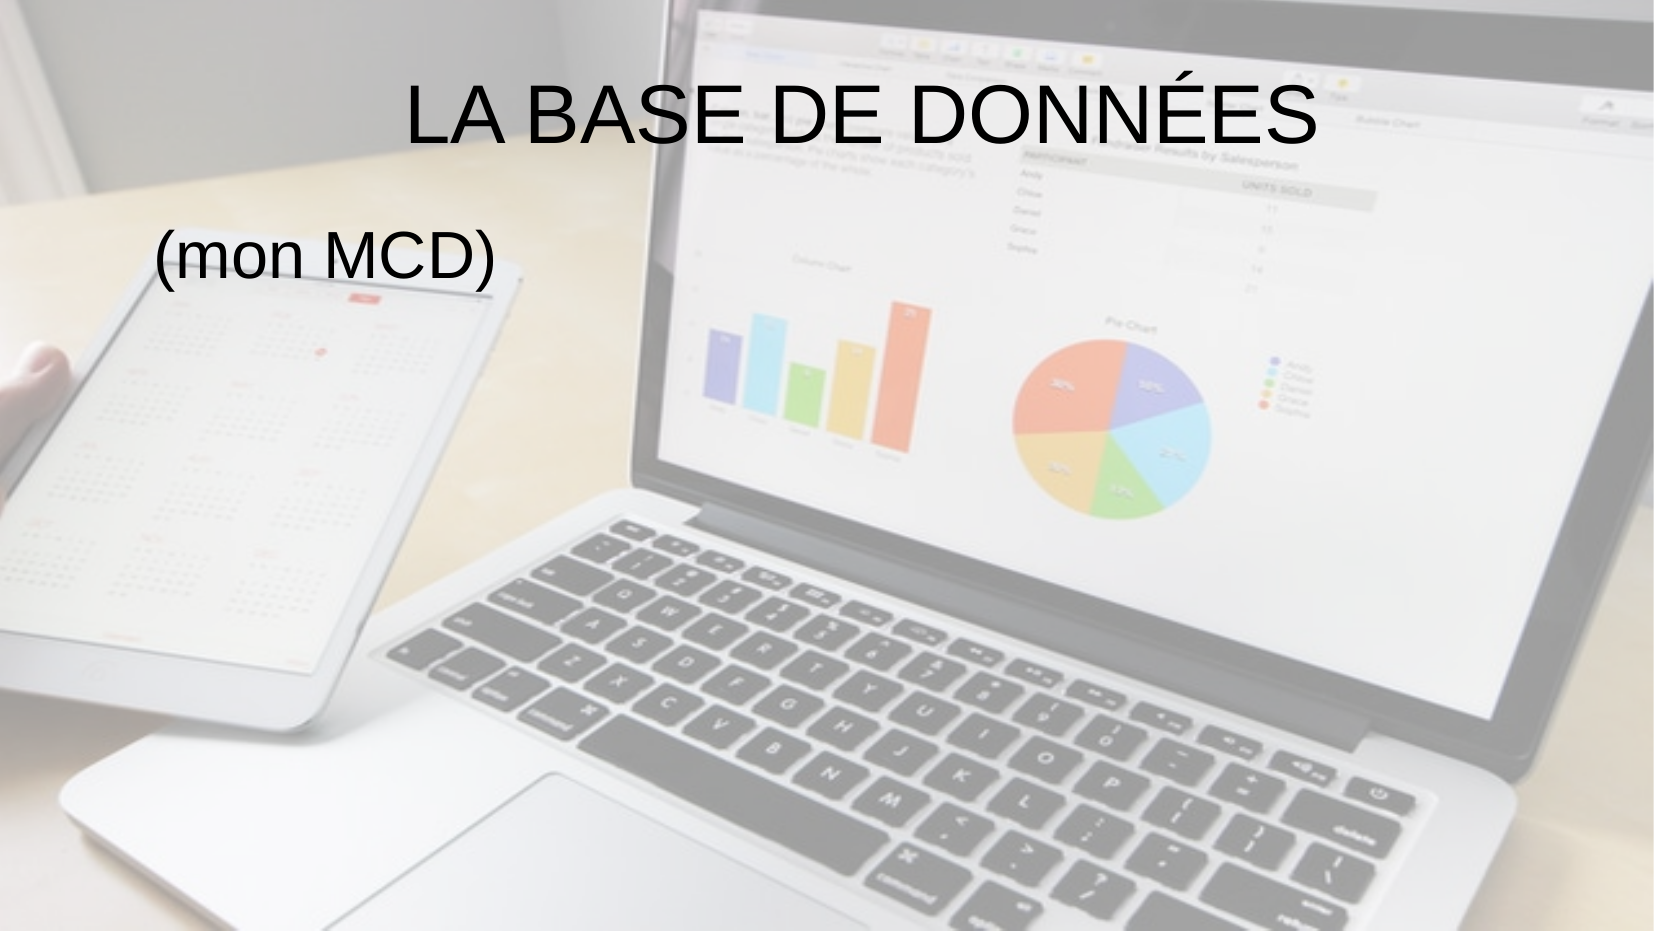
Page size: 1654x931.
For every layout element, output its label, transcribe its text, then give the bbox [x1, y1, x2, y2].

list (mon MCD) [82, 217, 1571, 758]
picture [0, 0, 1654, 931]
title LA BASE DE DONNÉES [82, 37, 1571, 193]
